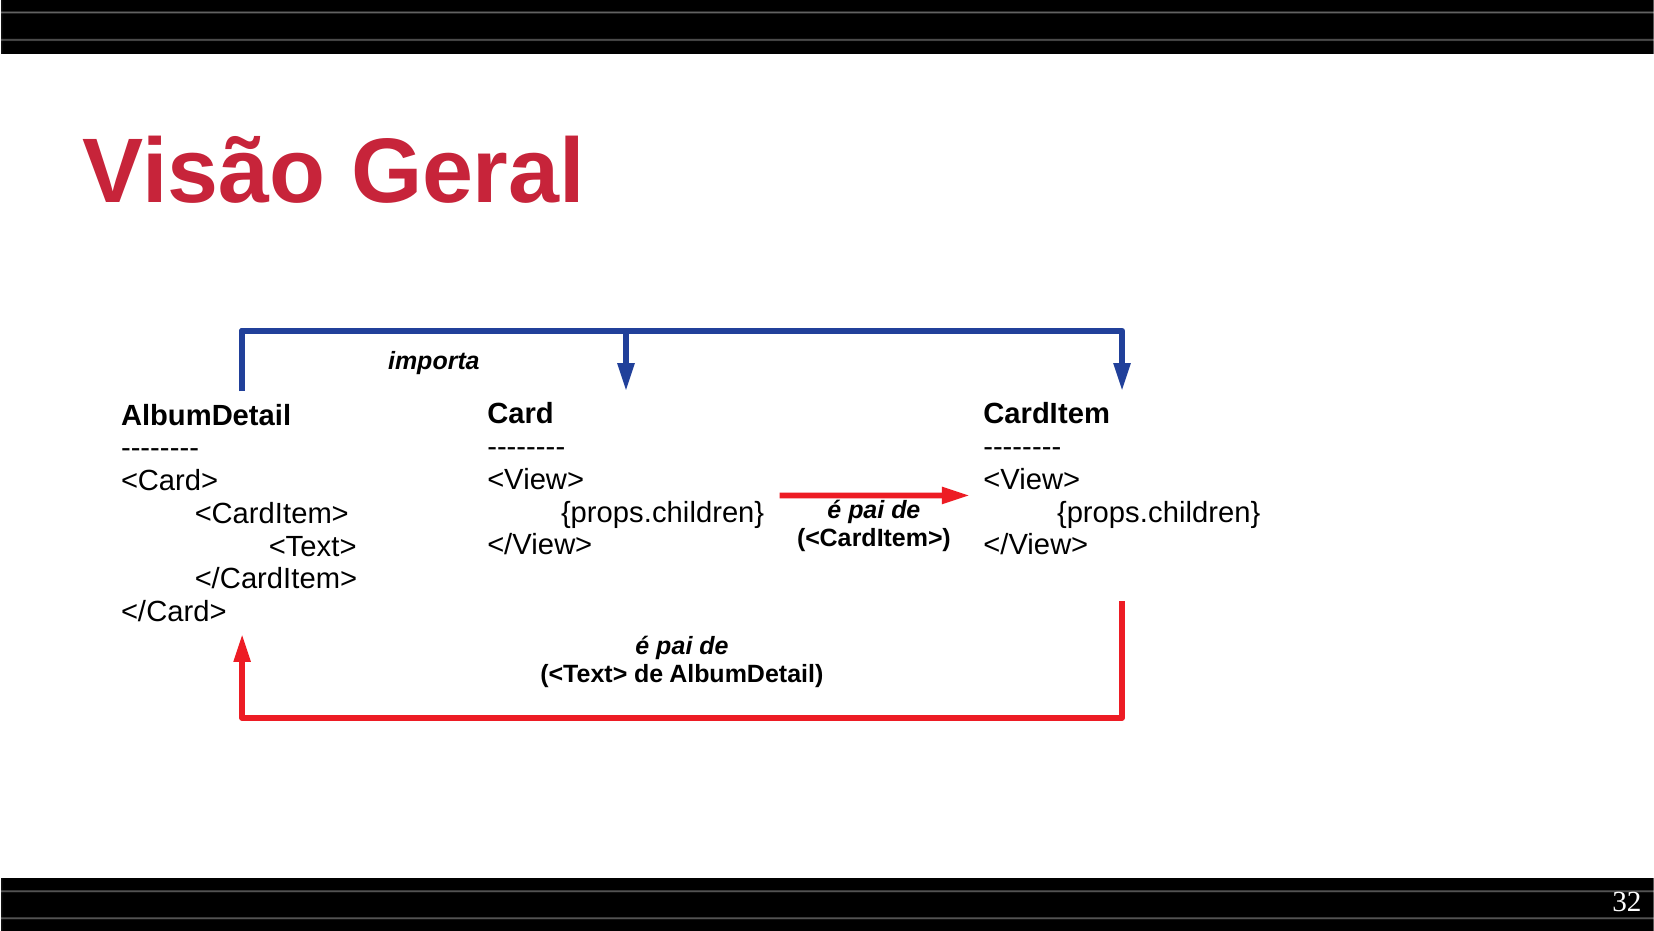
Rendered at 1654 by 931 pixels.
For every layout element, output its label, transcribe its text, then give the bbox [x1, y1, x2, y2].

picture [1, 0, 1654, 54]
text_box CardItem -------- <View> {props.children} </View> [968, 389, 1276, 602]
text_box Card -------- <View> {props.children} </View> [472, 389, 780, 602]
title Visão Geral [82, 92, 1571, 249]
text_box AlbumDetail -------- <Card> <CardItem> <Text> </CardItem> </Card> [106, 391, 378, 636]
picture [1, 878, 1654, 931]
